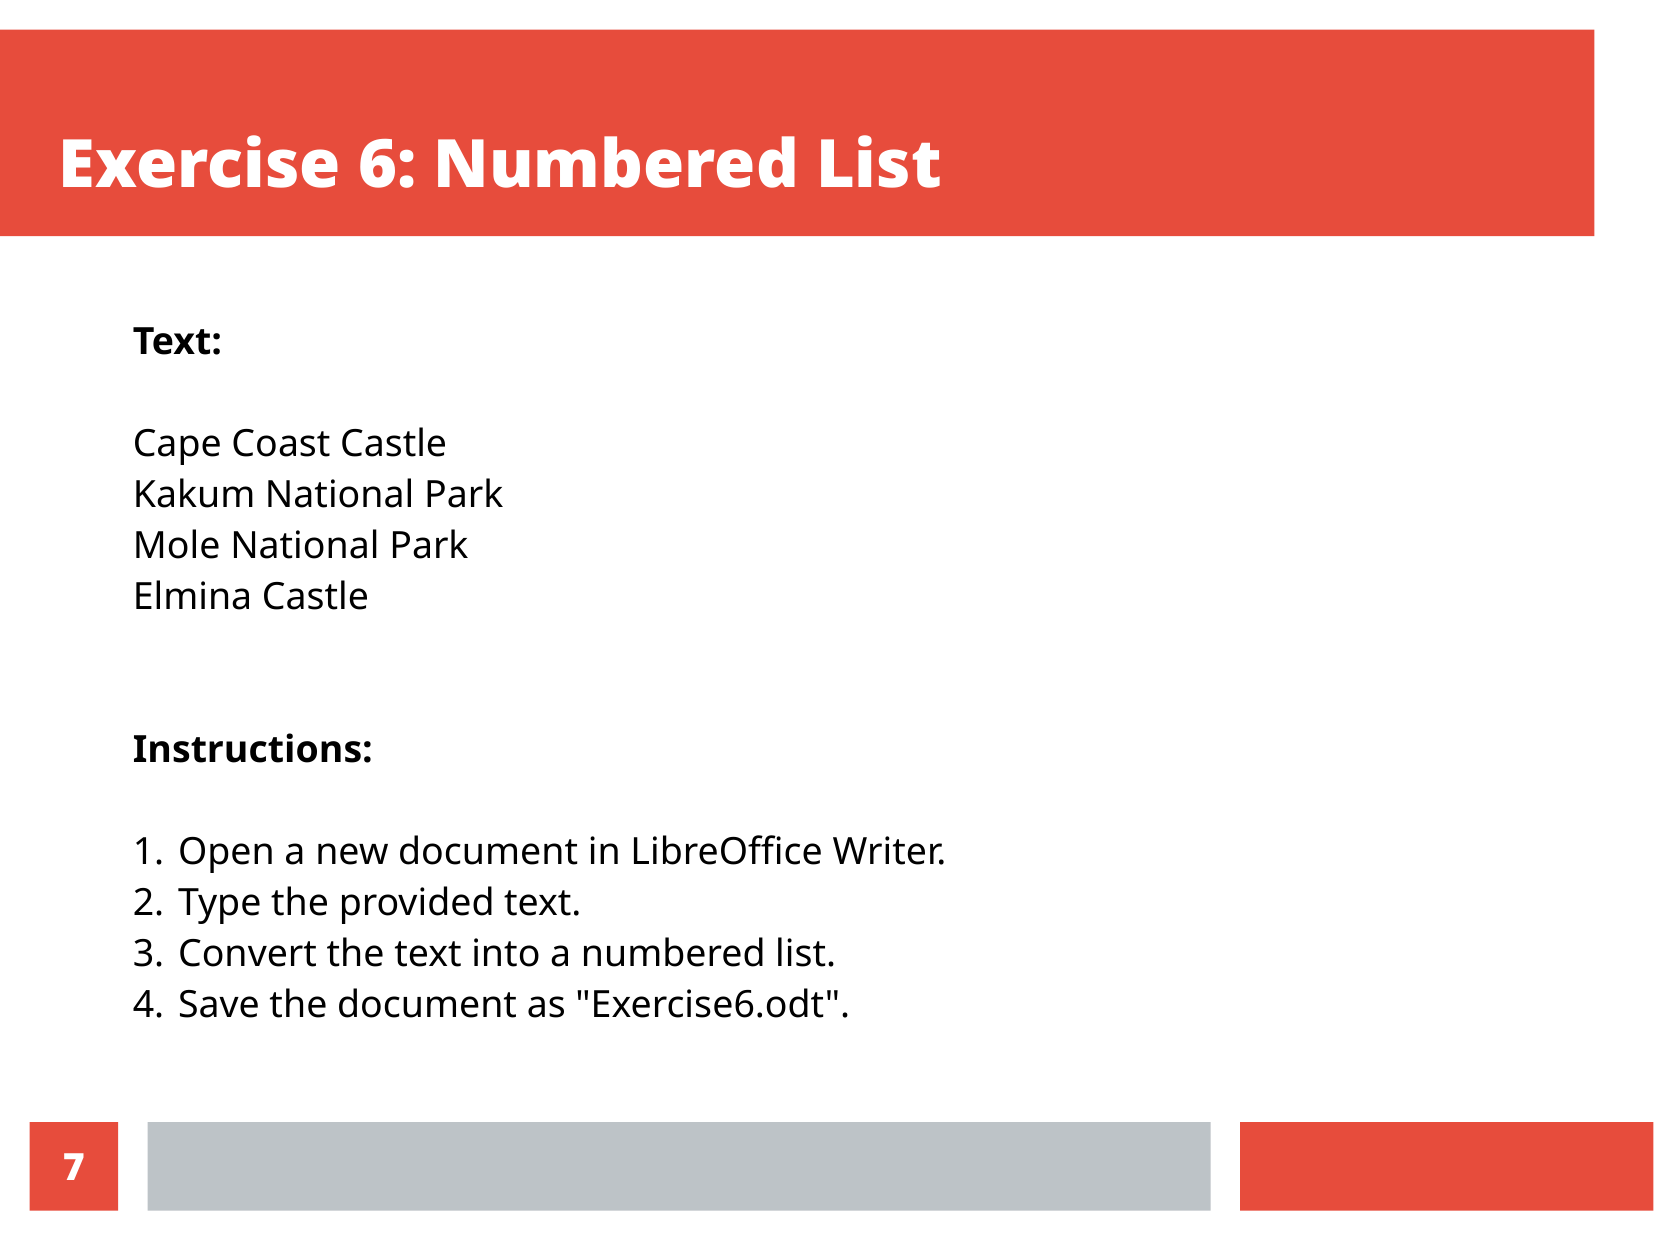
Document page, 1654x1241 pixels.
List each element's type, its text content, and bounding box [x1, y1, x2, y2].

title Exercise 6: Numbered List [59, 59, 1595, 207]
text_box Text: Cape Coast Castle Kakum National Park Mole National Park Elmina Castle Instructions: Open a new document in LibreOffice Writer. Type the provided text. Convert the text into a numbered list. Save the document as "Exercise6.odt". [118, 307, 1536, 932]
